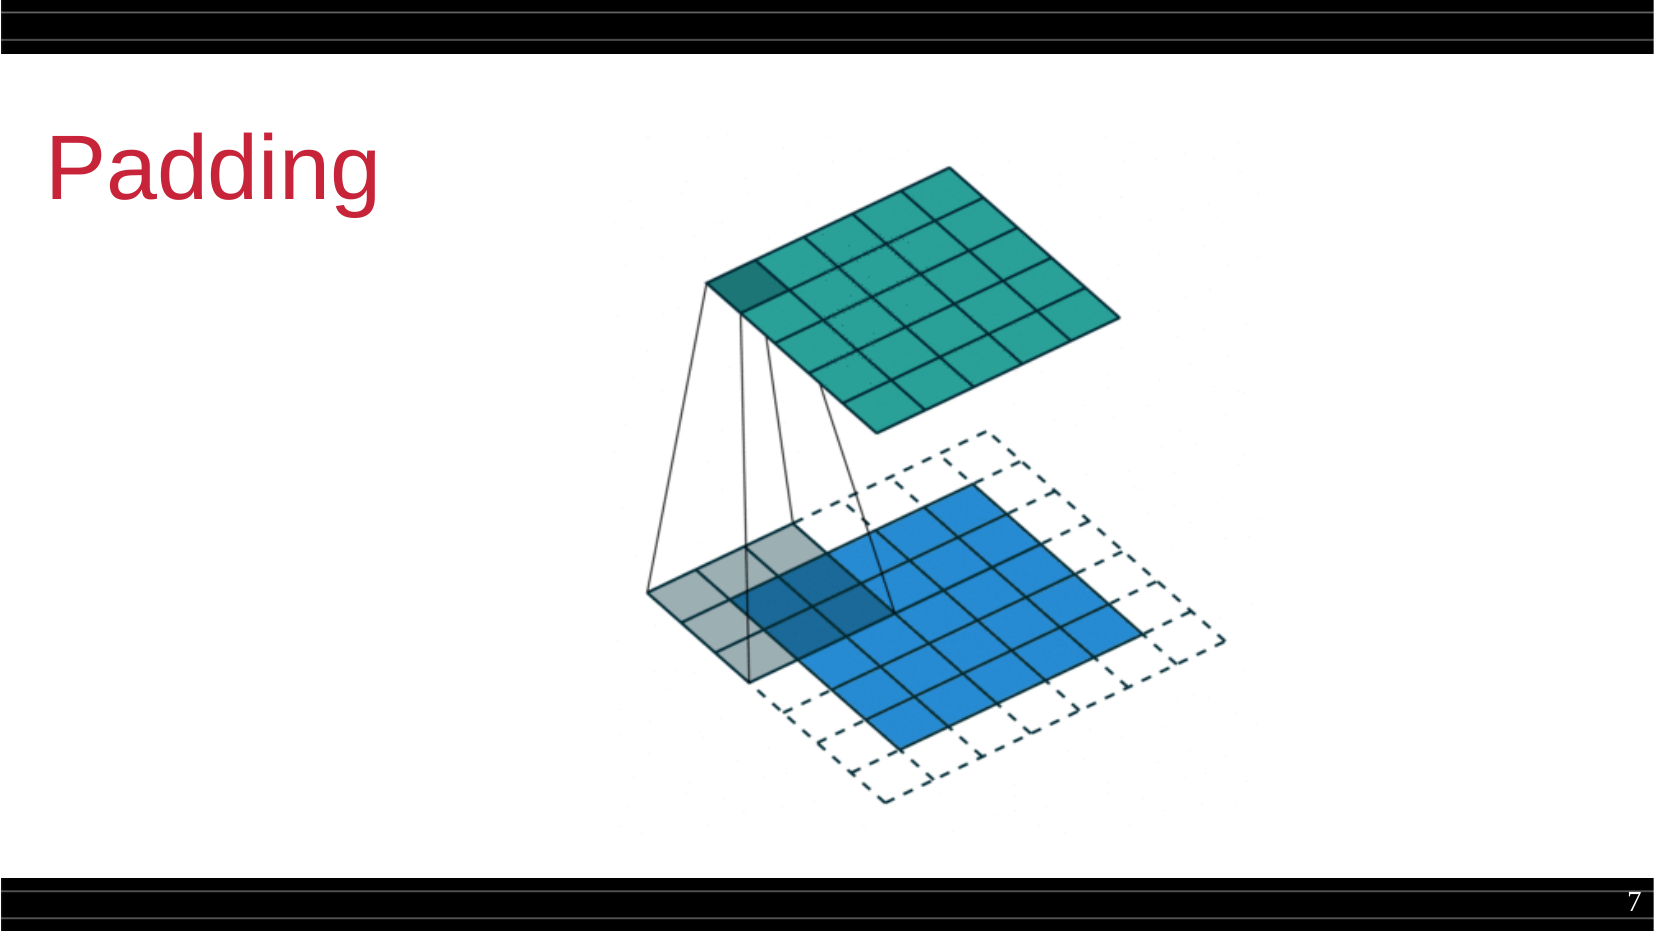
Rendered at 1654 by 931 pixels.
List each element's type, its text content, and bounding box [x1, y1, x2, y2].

picture [1, 0, 1654, 54]
picture [612, 134, 1261, 837]
picture [1, 878, 1654, 931]
title Padding [45, 90, 1534, 246]
